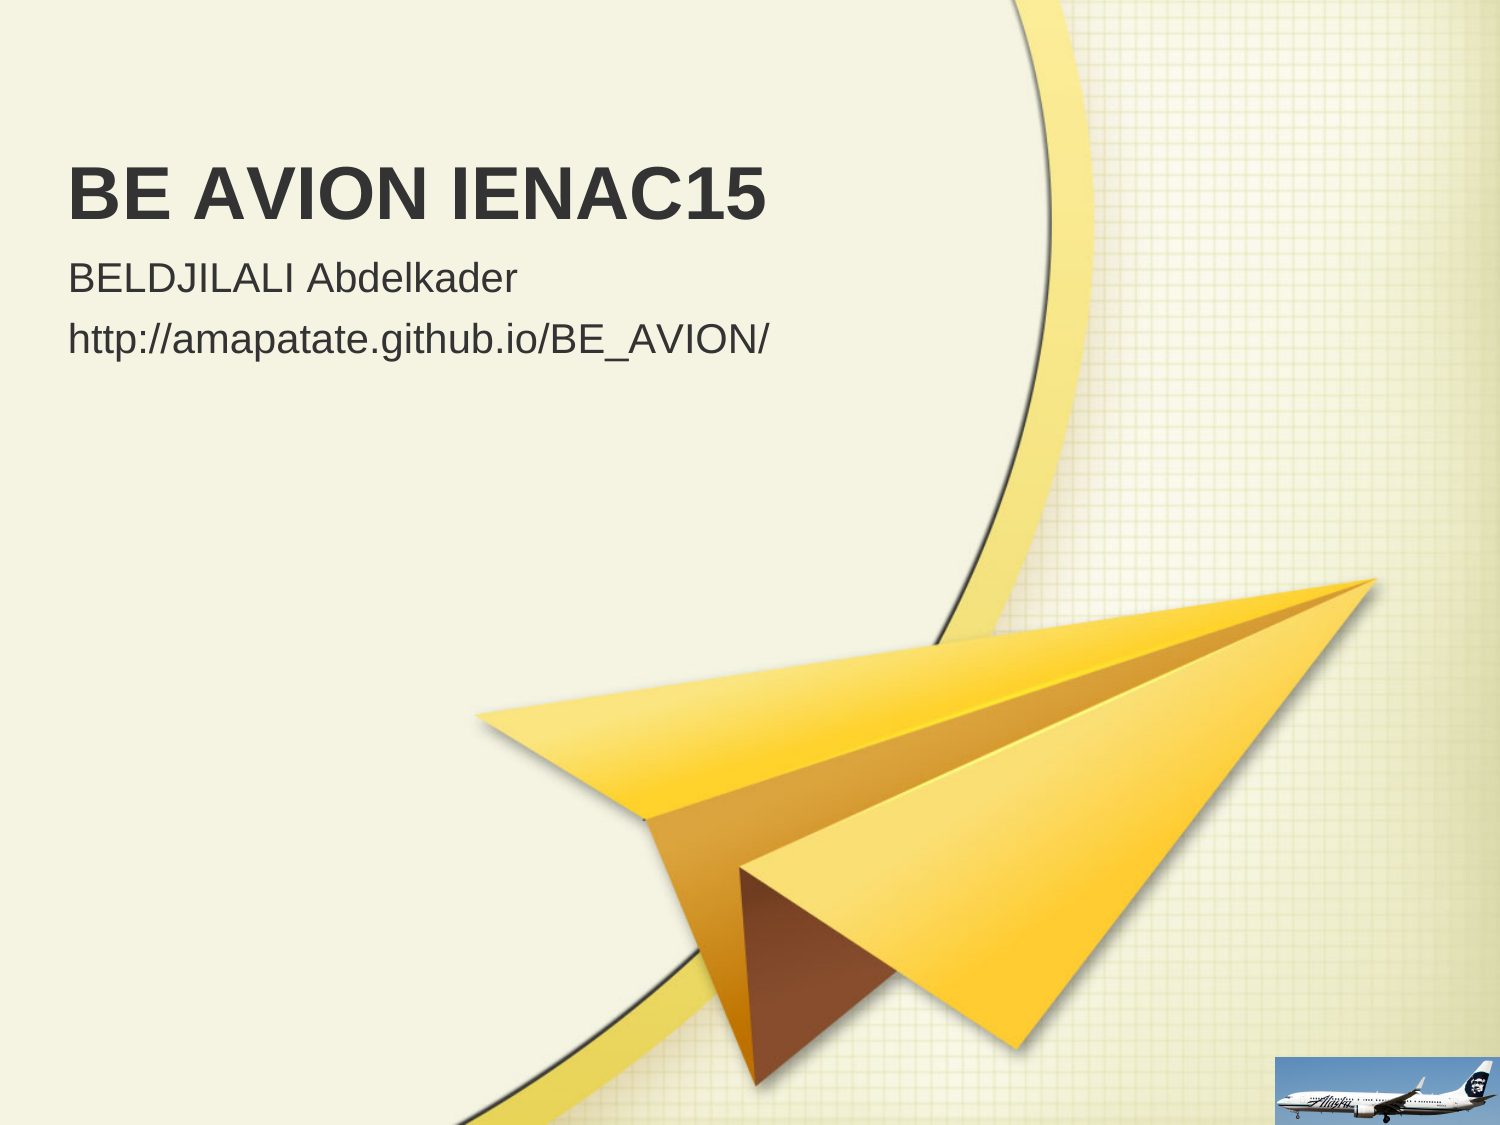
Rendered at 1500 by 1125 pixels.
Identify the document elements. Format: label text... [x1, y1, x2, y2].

picture [0, 0, 1500, 1125]
title BE AVION IENAC15 [53, 137, 798, 227]
subtitle BELDJILALI Abdelkader http://amapatate.github.io/BE_AVION/ [53, 243, 898, 421]
